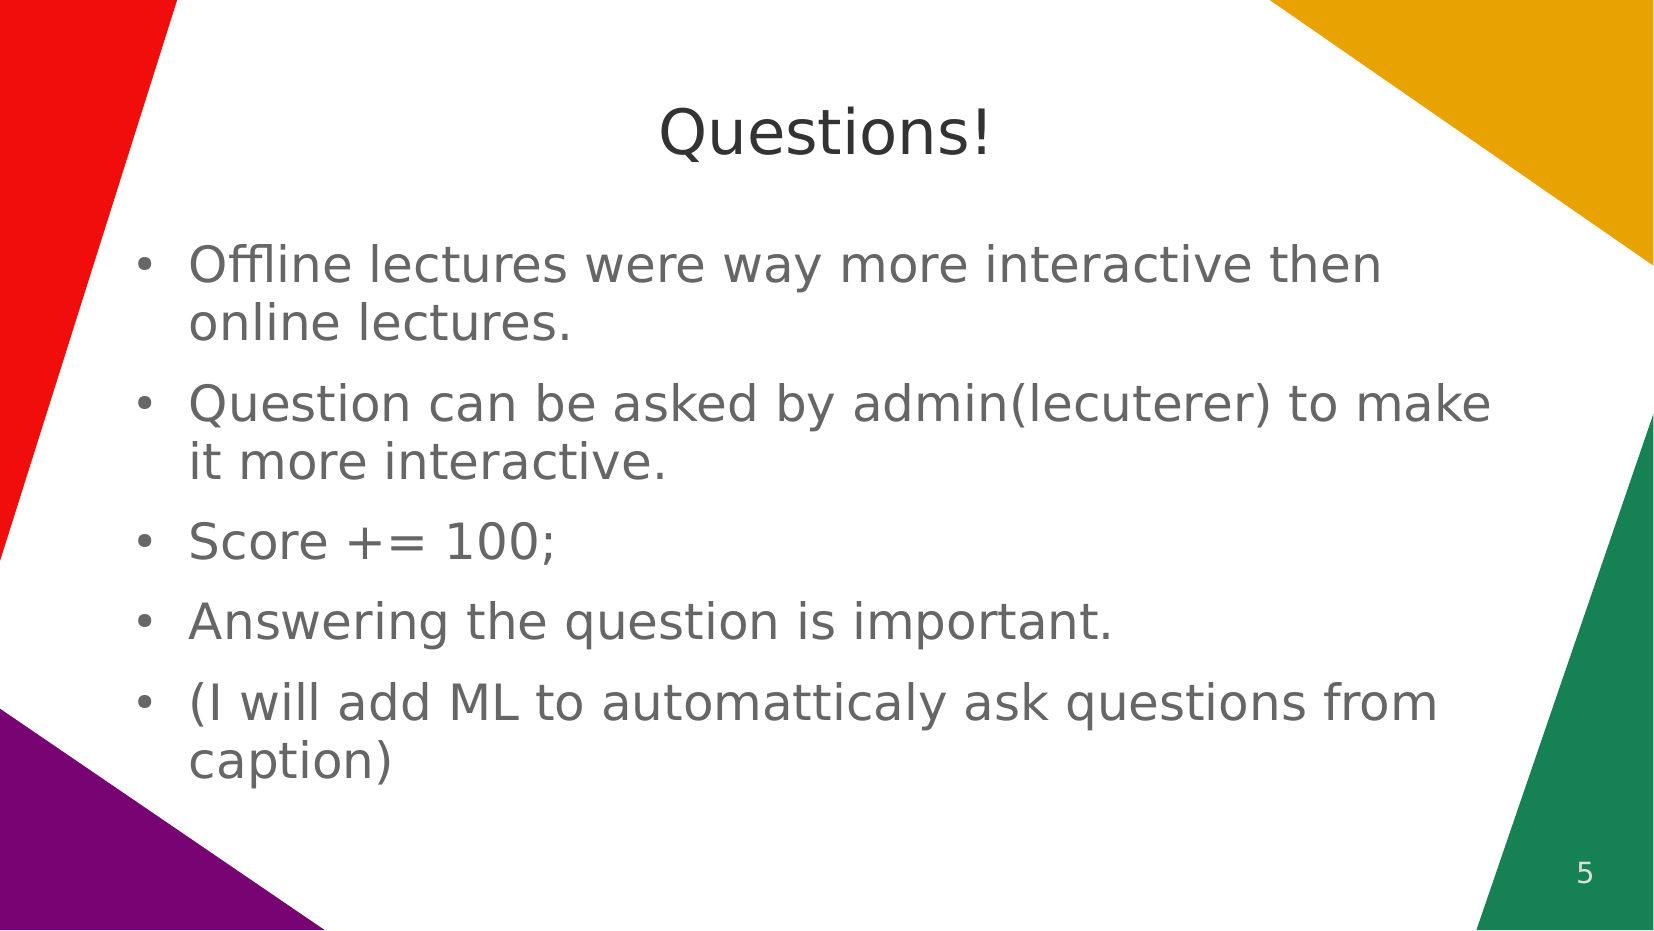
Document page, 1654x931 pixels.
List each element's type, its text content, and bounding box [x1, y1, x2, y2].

list Offline lectures were way more interactive then online lectures. Question can be asked by admin(lecuterer) to make it more interactive. Score += 100; Answering the question is important. (I will add ML to automatticaly ask questions from caption) [118, 236, 1536, 827]
title Questions! [118, 59, 1536, 207]
